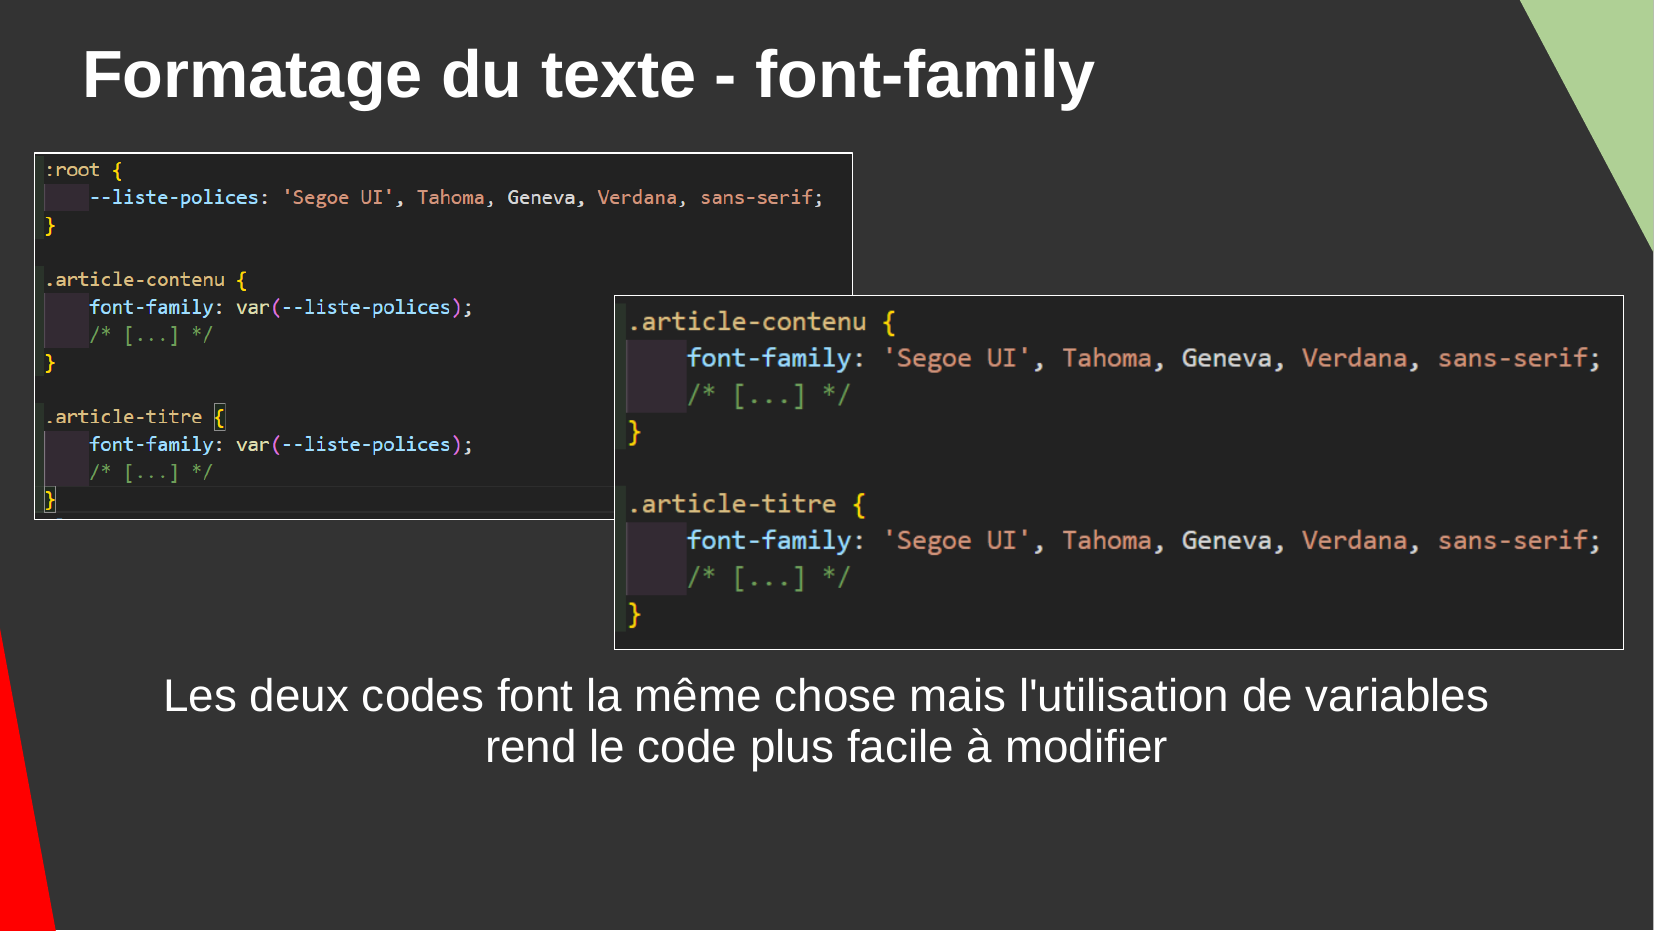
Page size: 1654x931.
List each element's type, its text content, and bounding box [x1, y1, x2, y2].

text_box [0, 628, 56, 931]
title Les deux codes font la même chose mais l'utilisation de variables rend le code plus facile à modifier [126, 670, 1527, 773]
title Formatage du texte - font-family [82, 37, 1571, 114]
picture [35, 153, 1624, 650]
text_box [1519, 0, 1654, 254]
